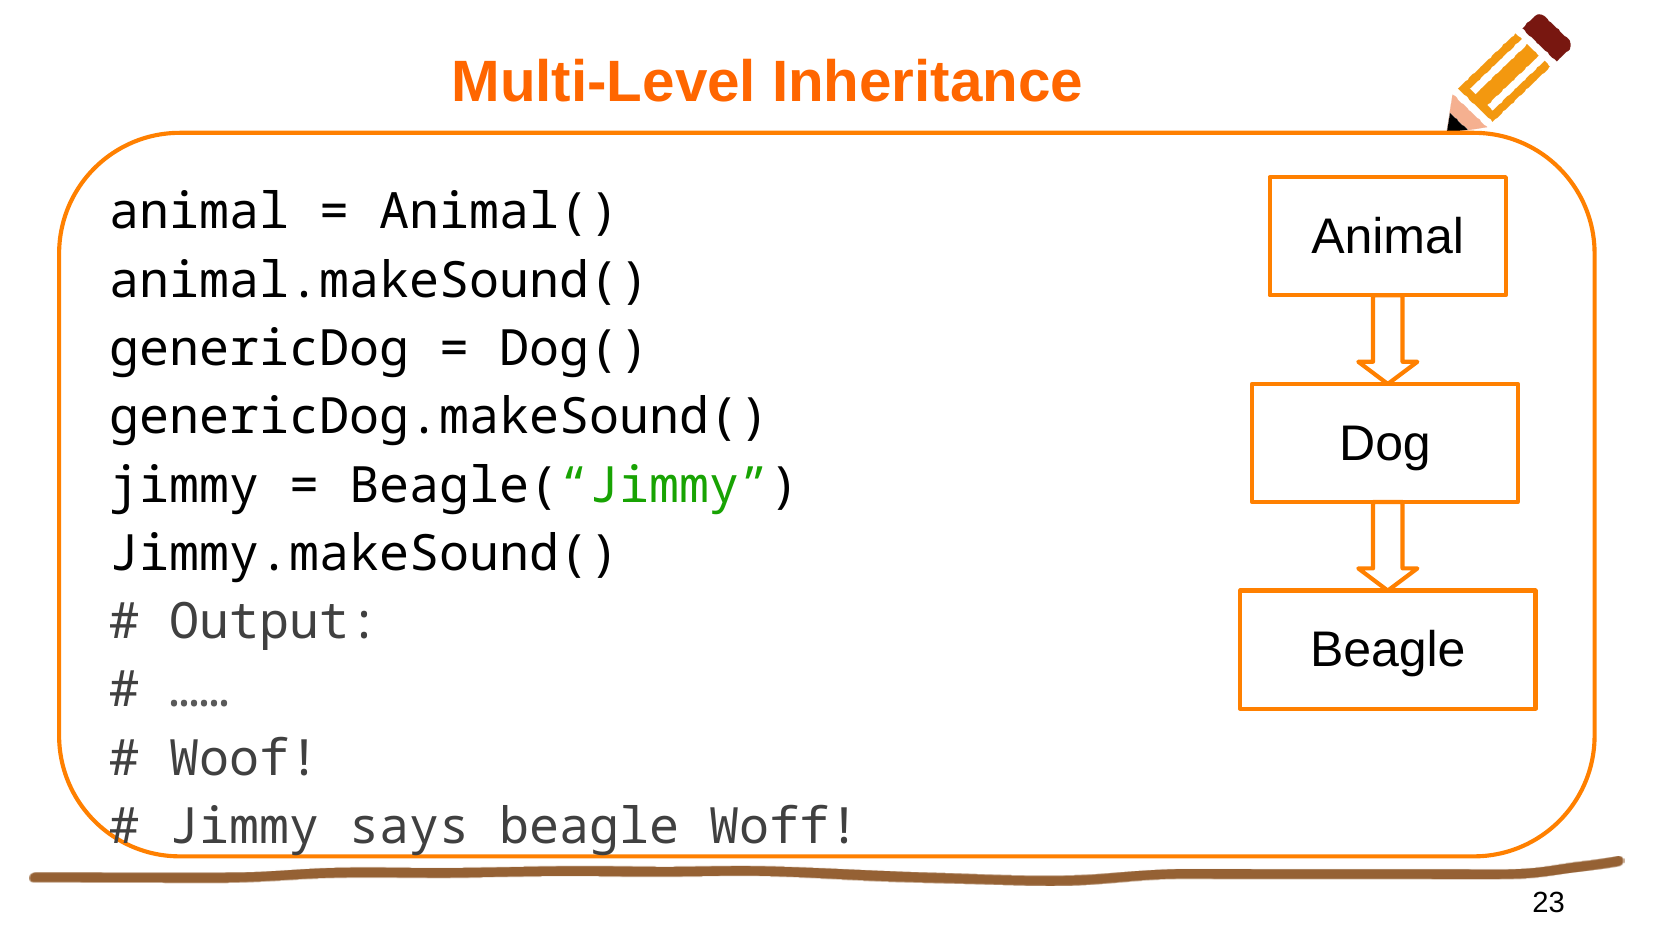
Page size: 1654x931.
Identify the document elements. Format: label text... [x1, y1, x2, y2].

text_box [1358, 501, 1418, 591]
picture [29, 856, 1625, 886]
text_box [1358, 295, 1418, 384]
text_box Dog [1251, 383, 1518, 502]
text_box Beagle [1240, 590, 1536, 709]
text_box Animal [1269, 177, 1506, 296]
title Multi-Level Inheritance [88, 29, 1447, 133]
text_box animal = Animal() animal.makeSound() genericDog = Dog() genericDog.makeSound() jimmy = Beagle(“Jimmy”) Jimmy.makeSound() # Output: # …… # Woof! # Jimmy says beagle Woff! [59, 132, 1595, 857]
picture [1446, 14, 1571, 133]
